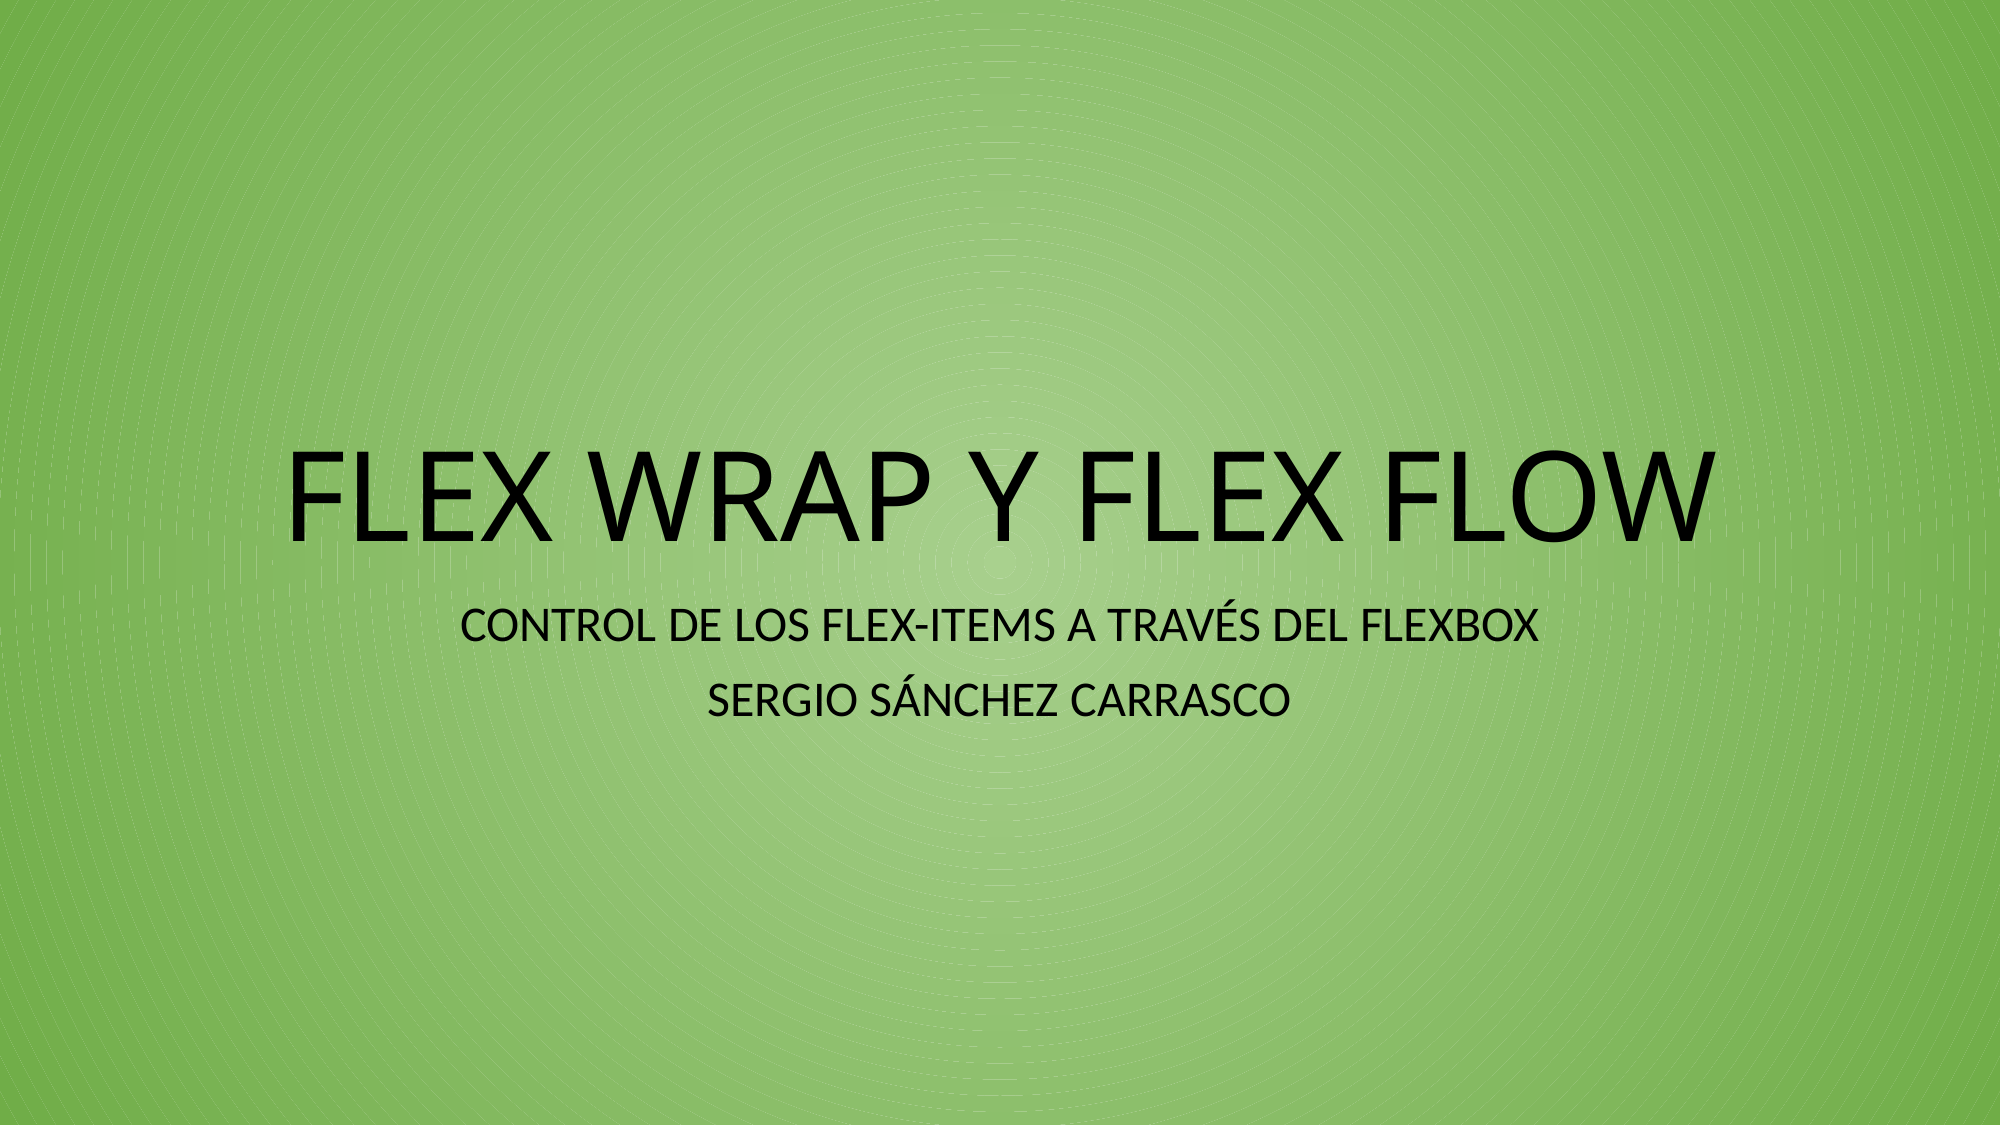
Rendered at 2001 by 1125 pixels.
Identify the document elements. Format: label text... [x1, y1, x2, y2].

title FLEX WRAP Y FLEX FLOW [249, 184, 1750, 576]
subtitle CONTROL DE LOS FLEX-ITEMS A TRAVÉS DEL FLEXBOX SERGIO SÁNCHEZ CARRASCO [249, 590, 1750, 863]
